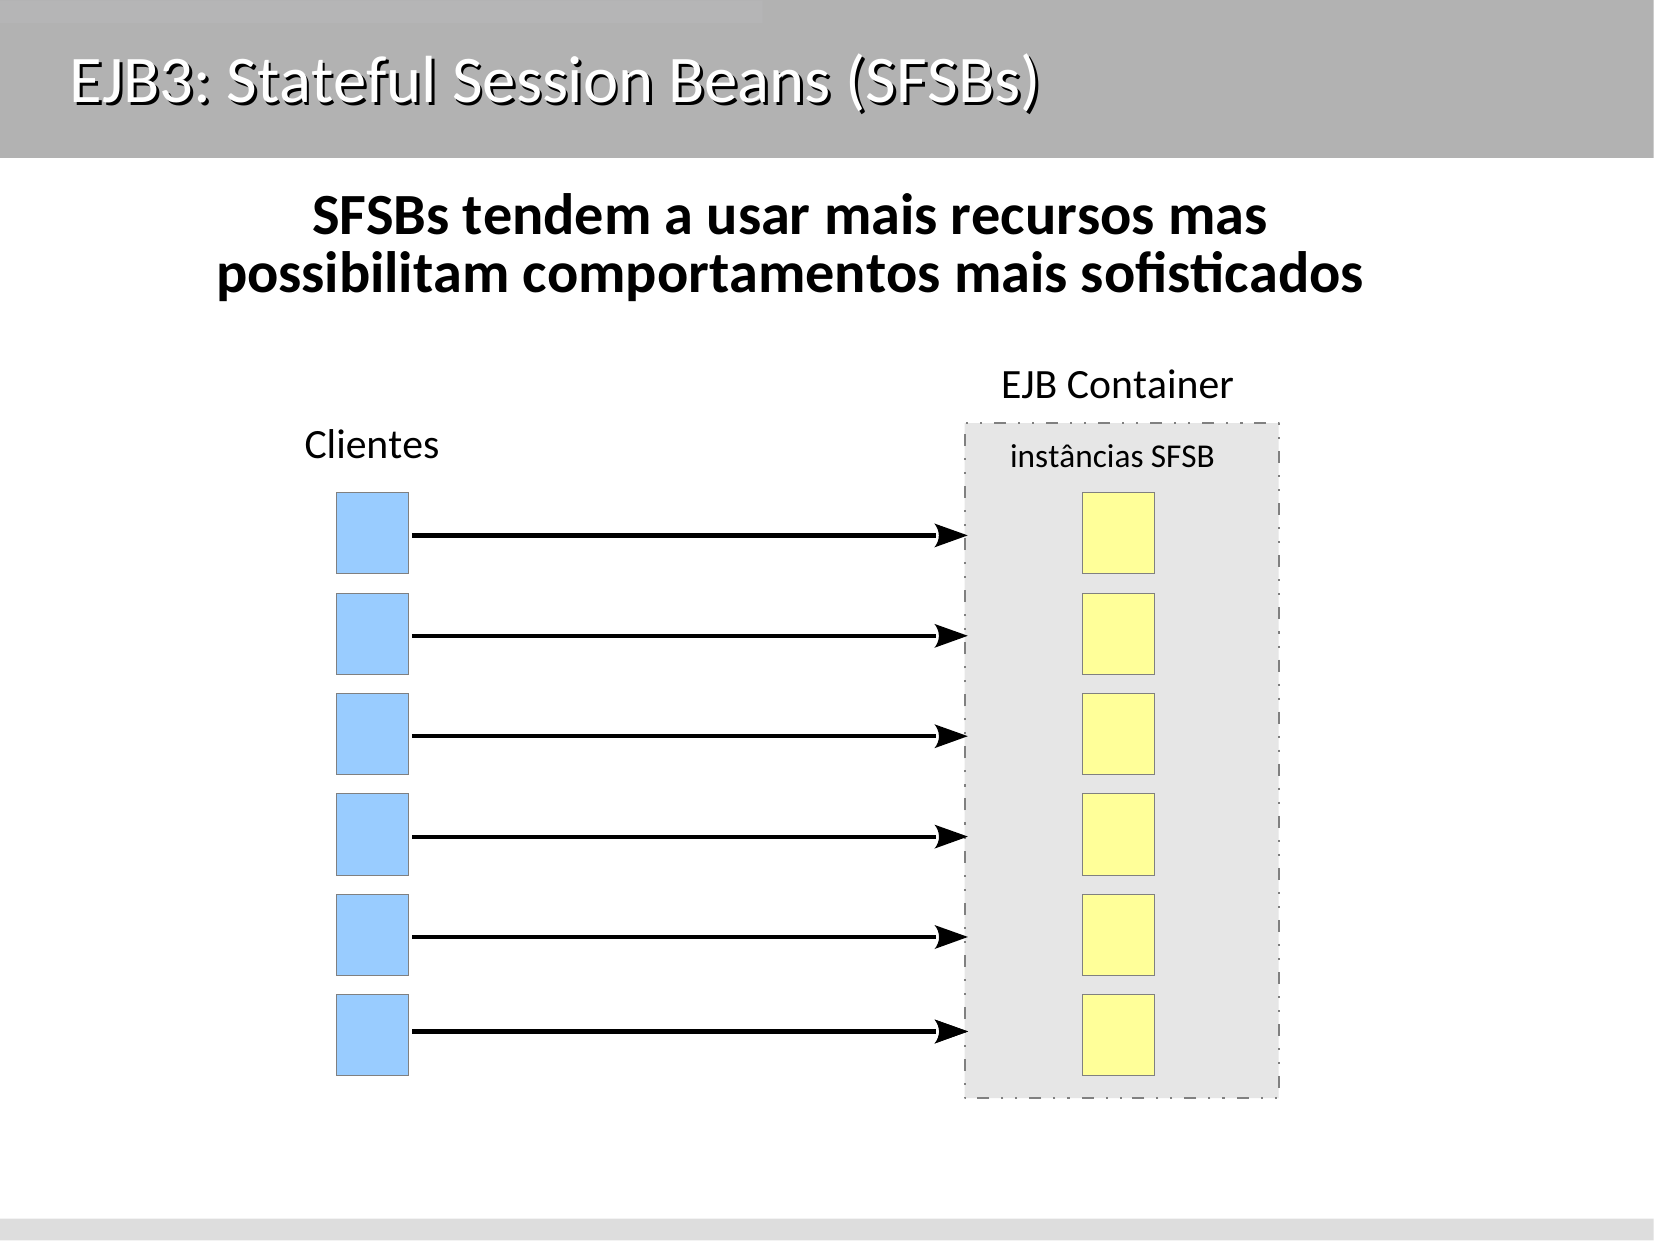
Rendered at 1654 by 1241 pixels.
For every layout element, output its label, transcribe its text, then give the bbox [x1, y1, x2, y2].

text_box [336, 693, 409, 775]
text_box [336, 492, 409, 574]
text_box instâncias SFSB [1010, 442, 1216, 483]
text_box [336, 894, 409, 976]
text_box Clientes [304, 426, 440, 478]
text_box SFSBs tendem a usar mais recursos mas possibilitam comportamentos mais sofisticados [215, 190, 1366, 334]
title EJB3: Stateful Session Beans (SFSBs) [70, 11, 1536, 160]
text_box [336, 793, 409, 876]
text_box EJB Container [1000, 367, 1235, 419]
text_box [964, 423, 1279, 1099]
text_box [336, 593, 409, 675]
text_box [336, 994, 409, 1076]
